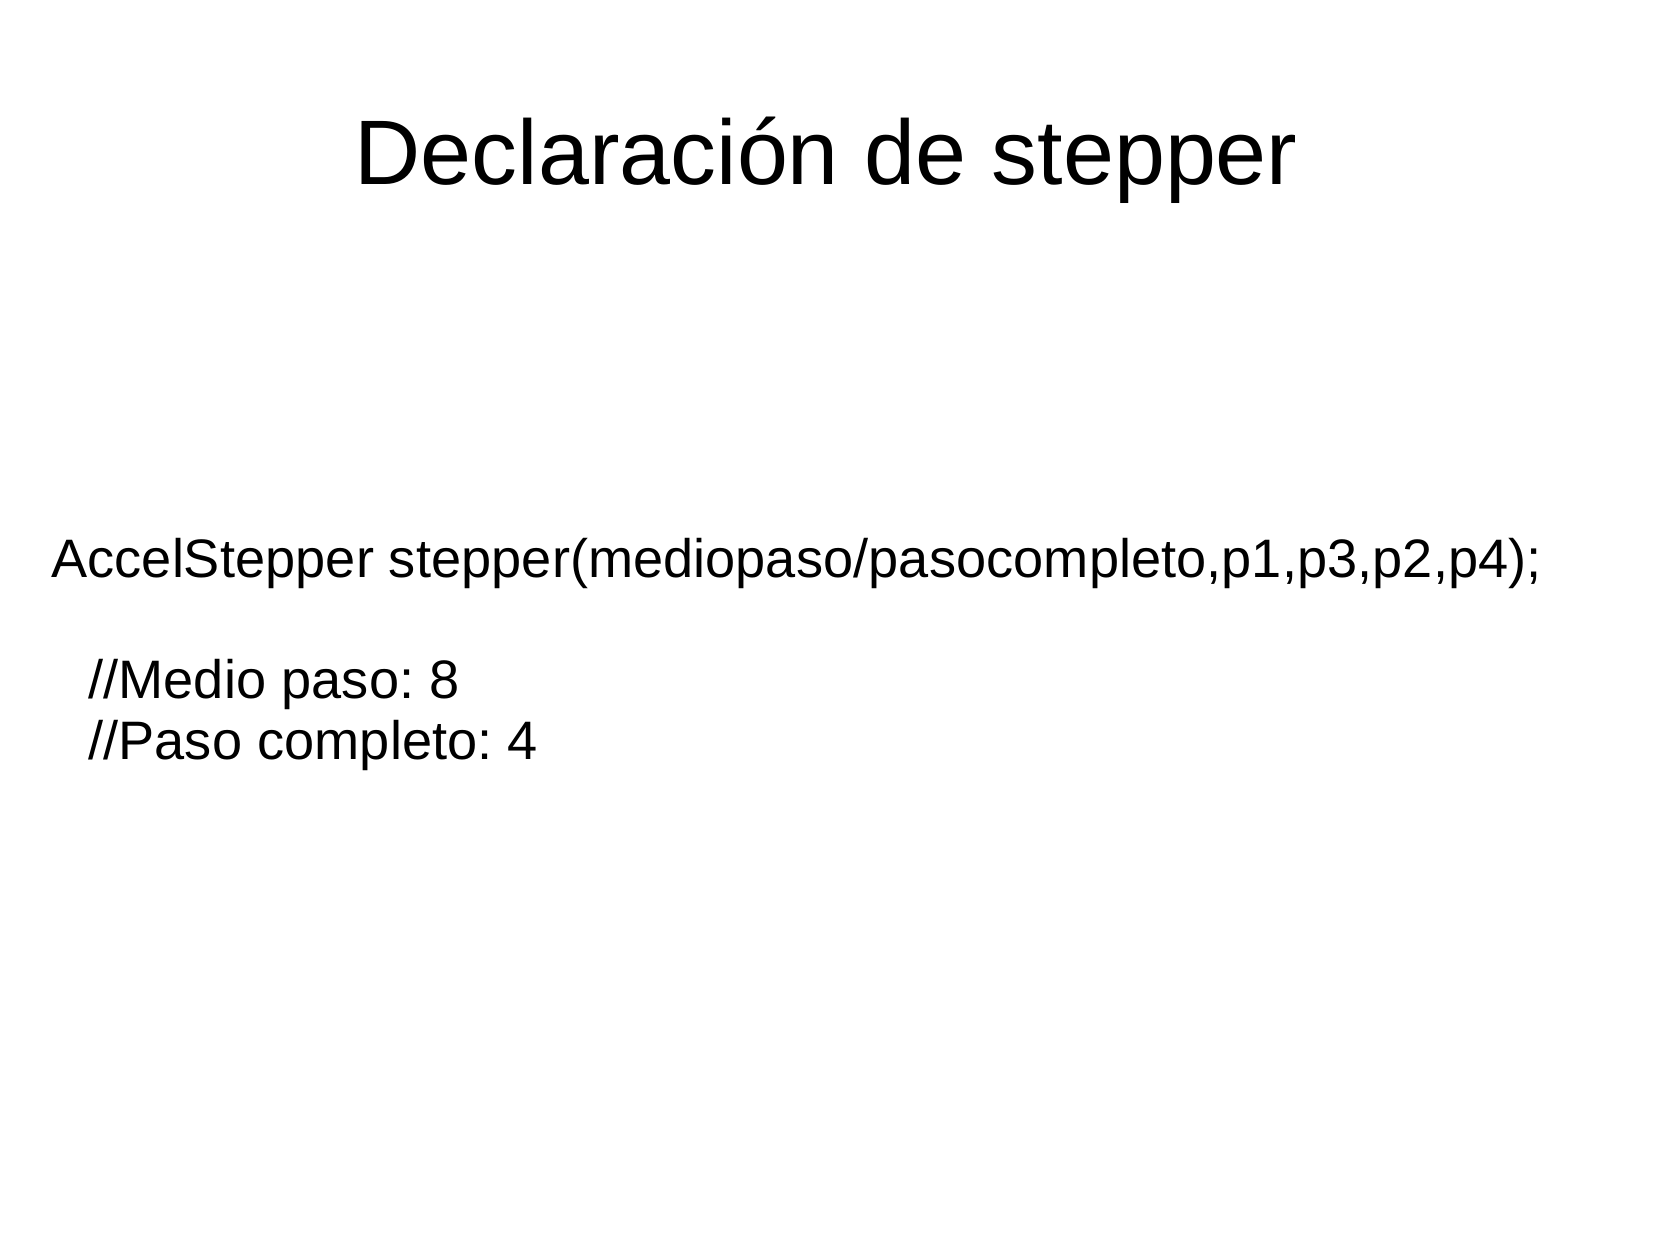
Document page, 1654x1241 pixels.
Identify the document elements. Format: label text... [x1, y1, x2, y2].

title Declaración de stepper [82, 49, 1571, 257]
subtitle AccelStepper stepper(mediopaso/pasocompleto,p1,p3,p2,p4); //Medio paso: 8 //Paso completo: 4 [0, 290, 1654, 1010]
